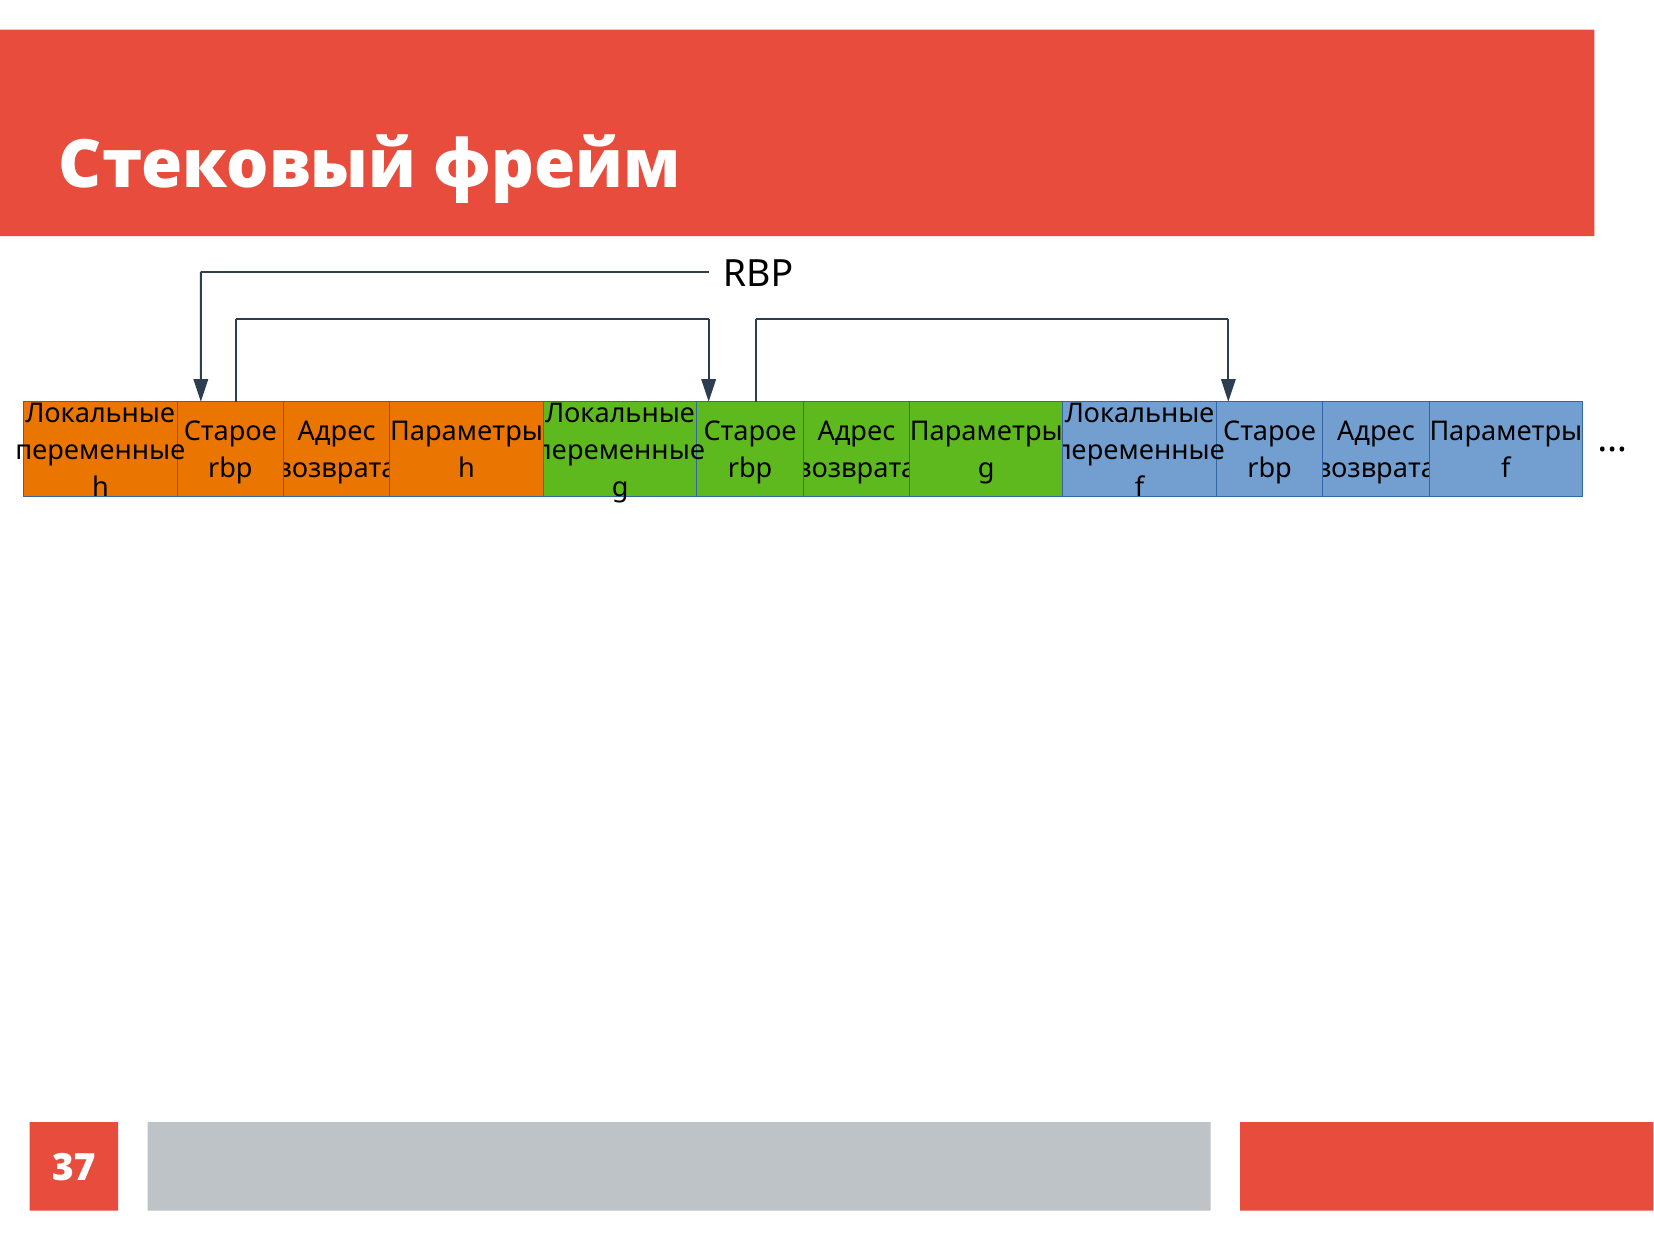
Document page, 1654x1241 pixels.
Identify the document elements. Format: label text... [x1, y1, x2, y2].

text_box … [1582, 407, 1642, 467]
text_box Локальные переменные h [23, 401, 178, 497]
text_box RBP [704, 248, 812, 296]
text_box Адрес возврата [804, 401, 909, 497]
text_box Старое rbp [1217, 401, 1323, 497]
text_box Параметры f [1429, 401, 1583, 497]
text_box Адрес возврата [1323, 401, 1429, 497]
text_box Локальные переменные f [1063, 401, 1217, 497]
text_box Параметры h [389, 401, 544, 497]
text_box Параметры g [909, 401, 1063, 497]
text_box Старое rbp [178, 401, 284, 497]
text_box Локальные переменные g [544, 401, 697, 497]
title Стековый фрейм [59, 59, 1595, 207]
text_box Адрес возврата [284, 401, 389, 497]
text_box Старое rbp [697, 401, 804, 497]
